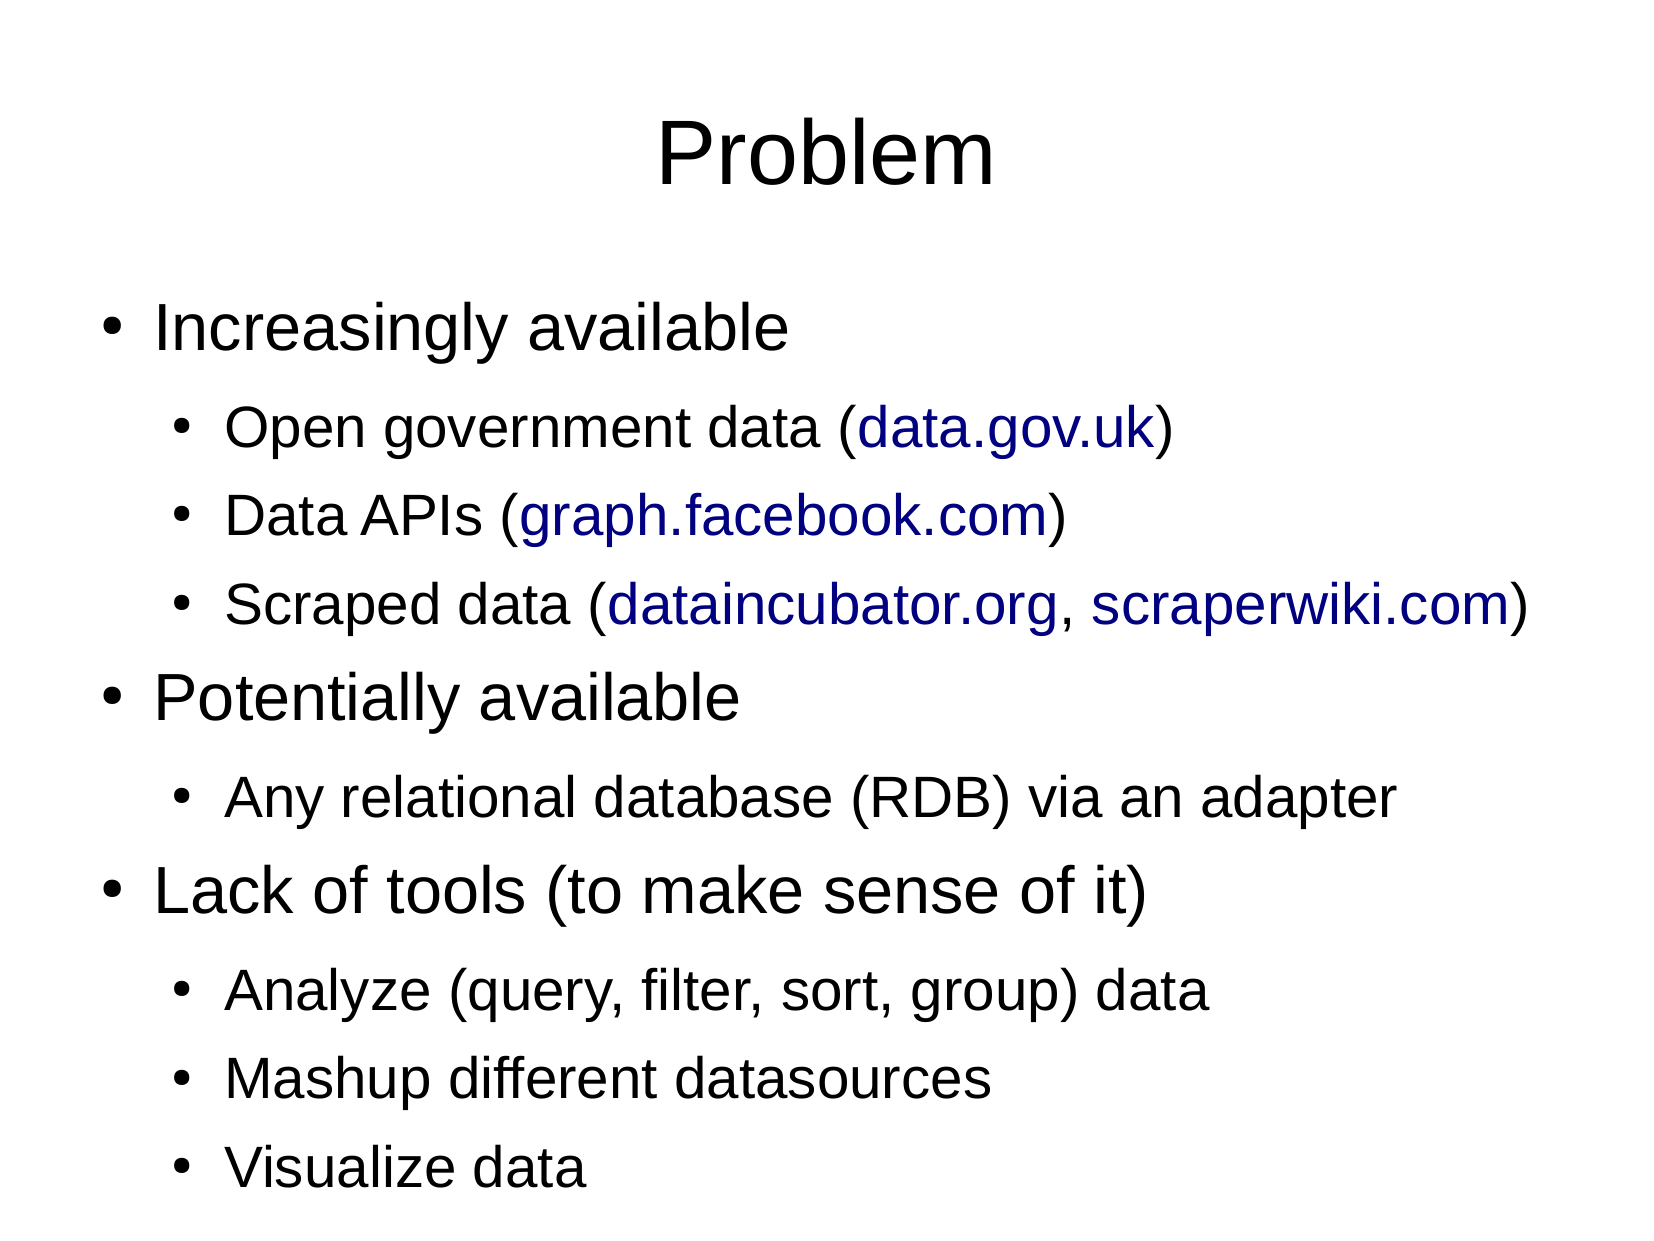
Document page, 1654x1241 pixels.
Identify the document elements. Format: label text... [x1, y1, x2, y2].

list Increasingly available Open government data (data.gov.uk) Data APIs (graph.facebook.com) Scraped data (dataincubator.org, scraperwiki.com) Potentially available Any relational database (RDB) via an adapter Lack of tools (to make sense of it) Analyze (query, filter, sort, group) data Mashup different datasources Visualize data [82, 290, 1571, 1199]
title Problem [82, 49, 1571, 257]
